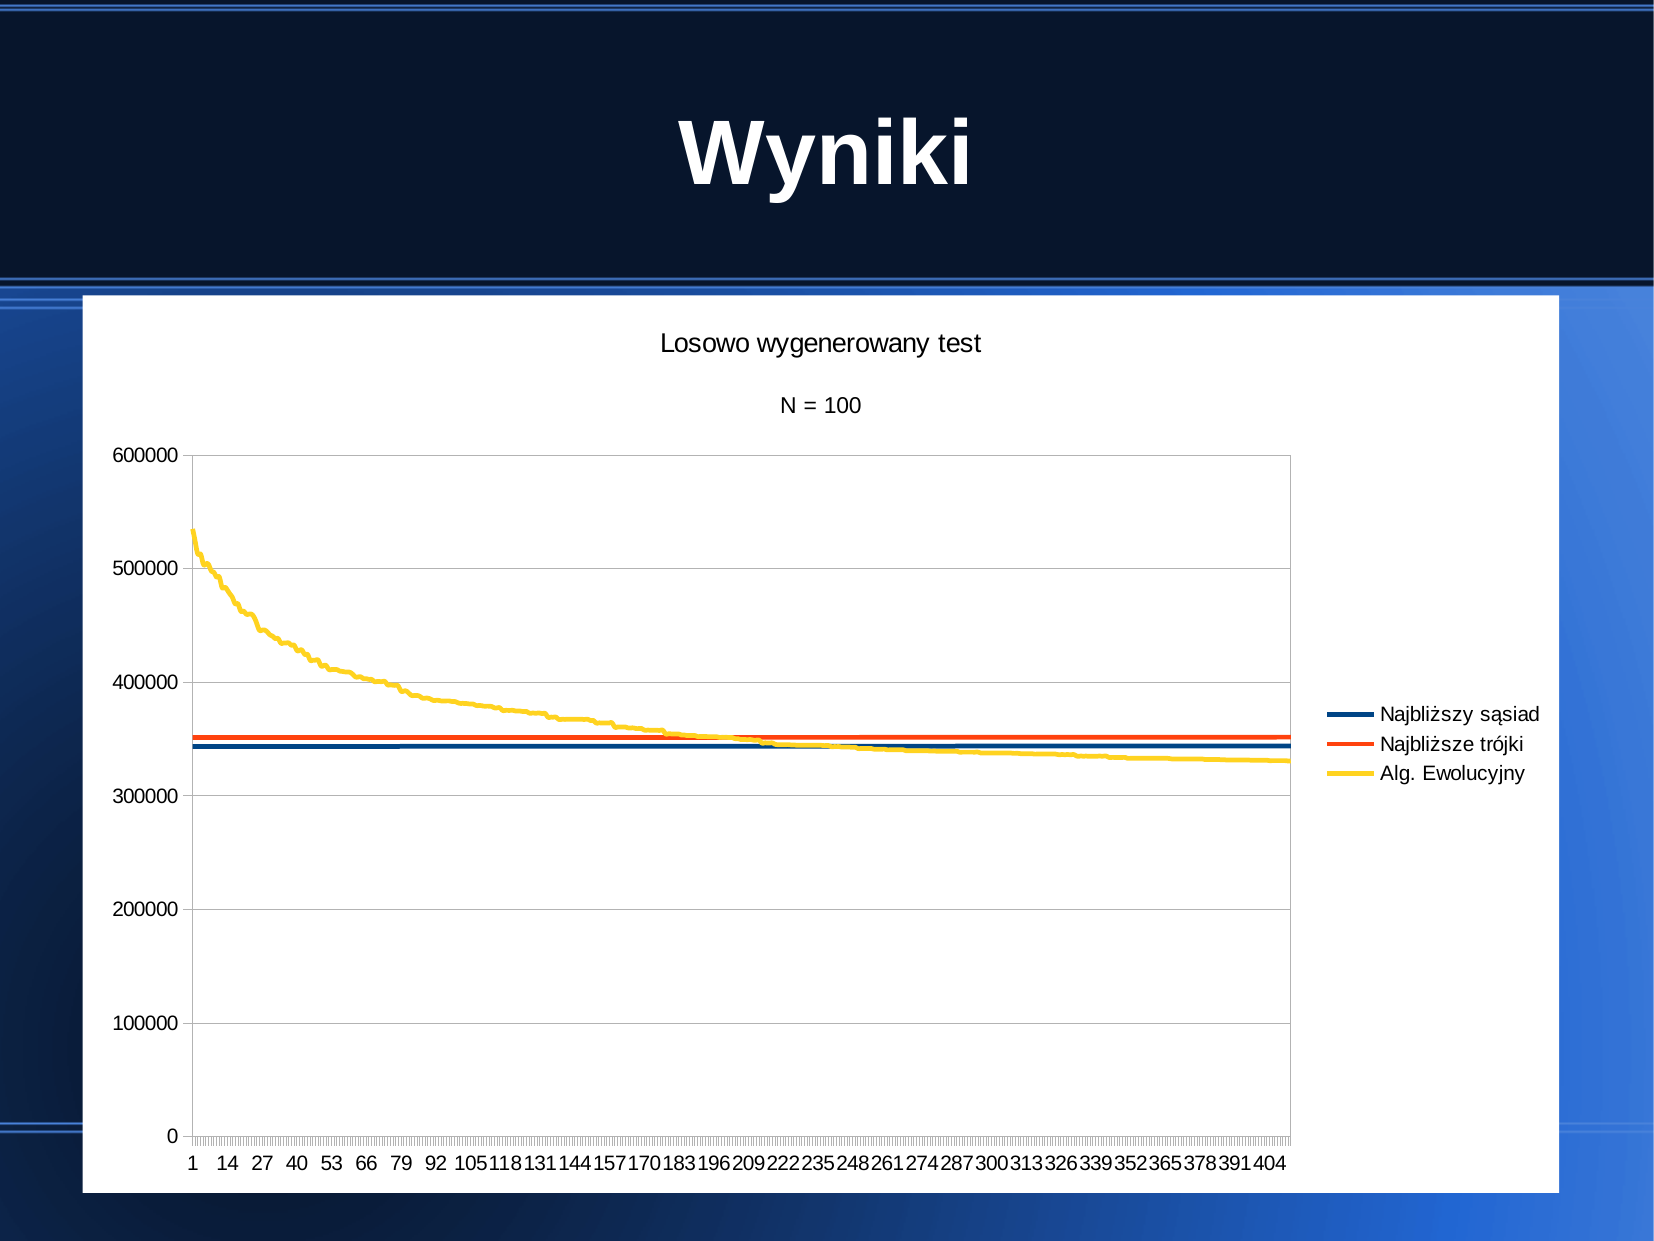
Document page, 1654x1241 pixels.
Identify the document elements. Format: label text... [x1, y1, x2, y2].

chart [82, 295, 1560, 1193]
title Wyniki [82, 49, 1571, 257]
picture [0, 0, 1654, 1241]
